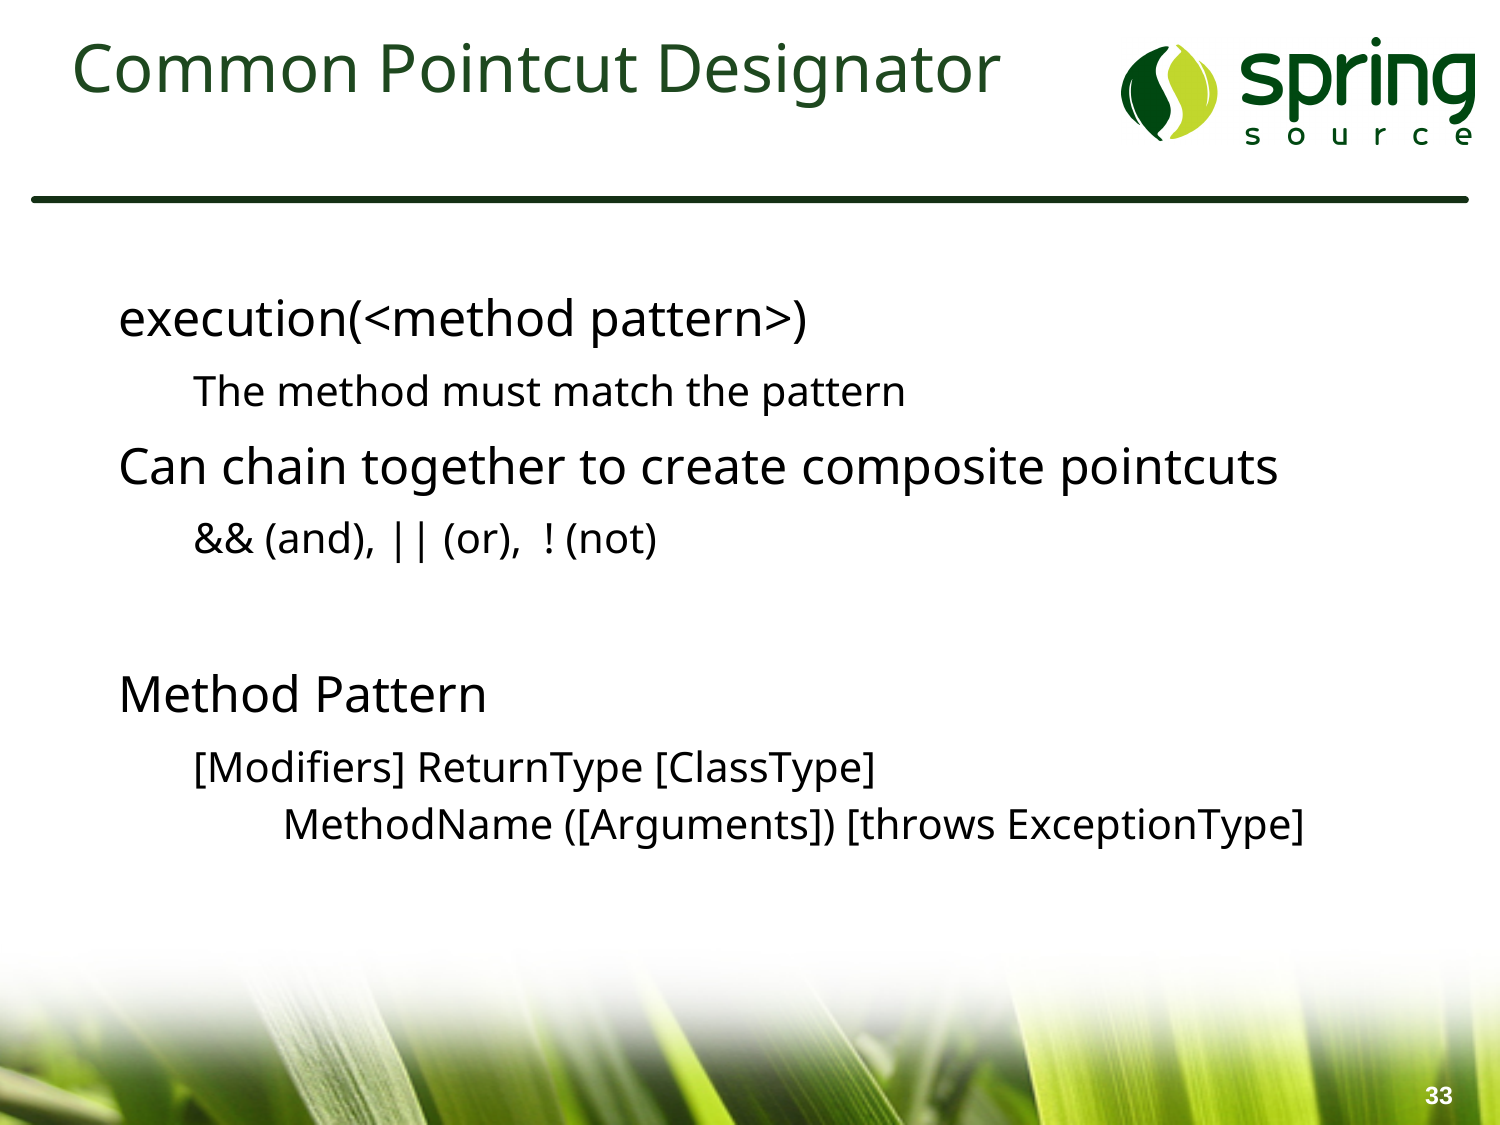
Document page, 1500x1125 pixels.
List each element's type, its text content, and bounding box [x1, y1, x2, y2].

picture [1121, 37, 1475, 145]
list execution(<method pattern>) The method must match the pattern Can chain together to create composite pointcuts && (and), || (or), ! (not) Method Pattern [Modifiers] ReturnType [ClassType] MethodName ([Arguments]) [throws ExceptionType] [103, 275, 1394, 978]
title Common Pointcut Designator [56, 13, 1089, 176]
picture [0, 944, 1500, 1125]
